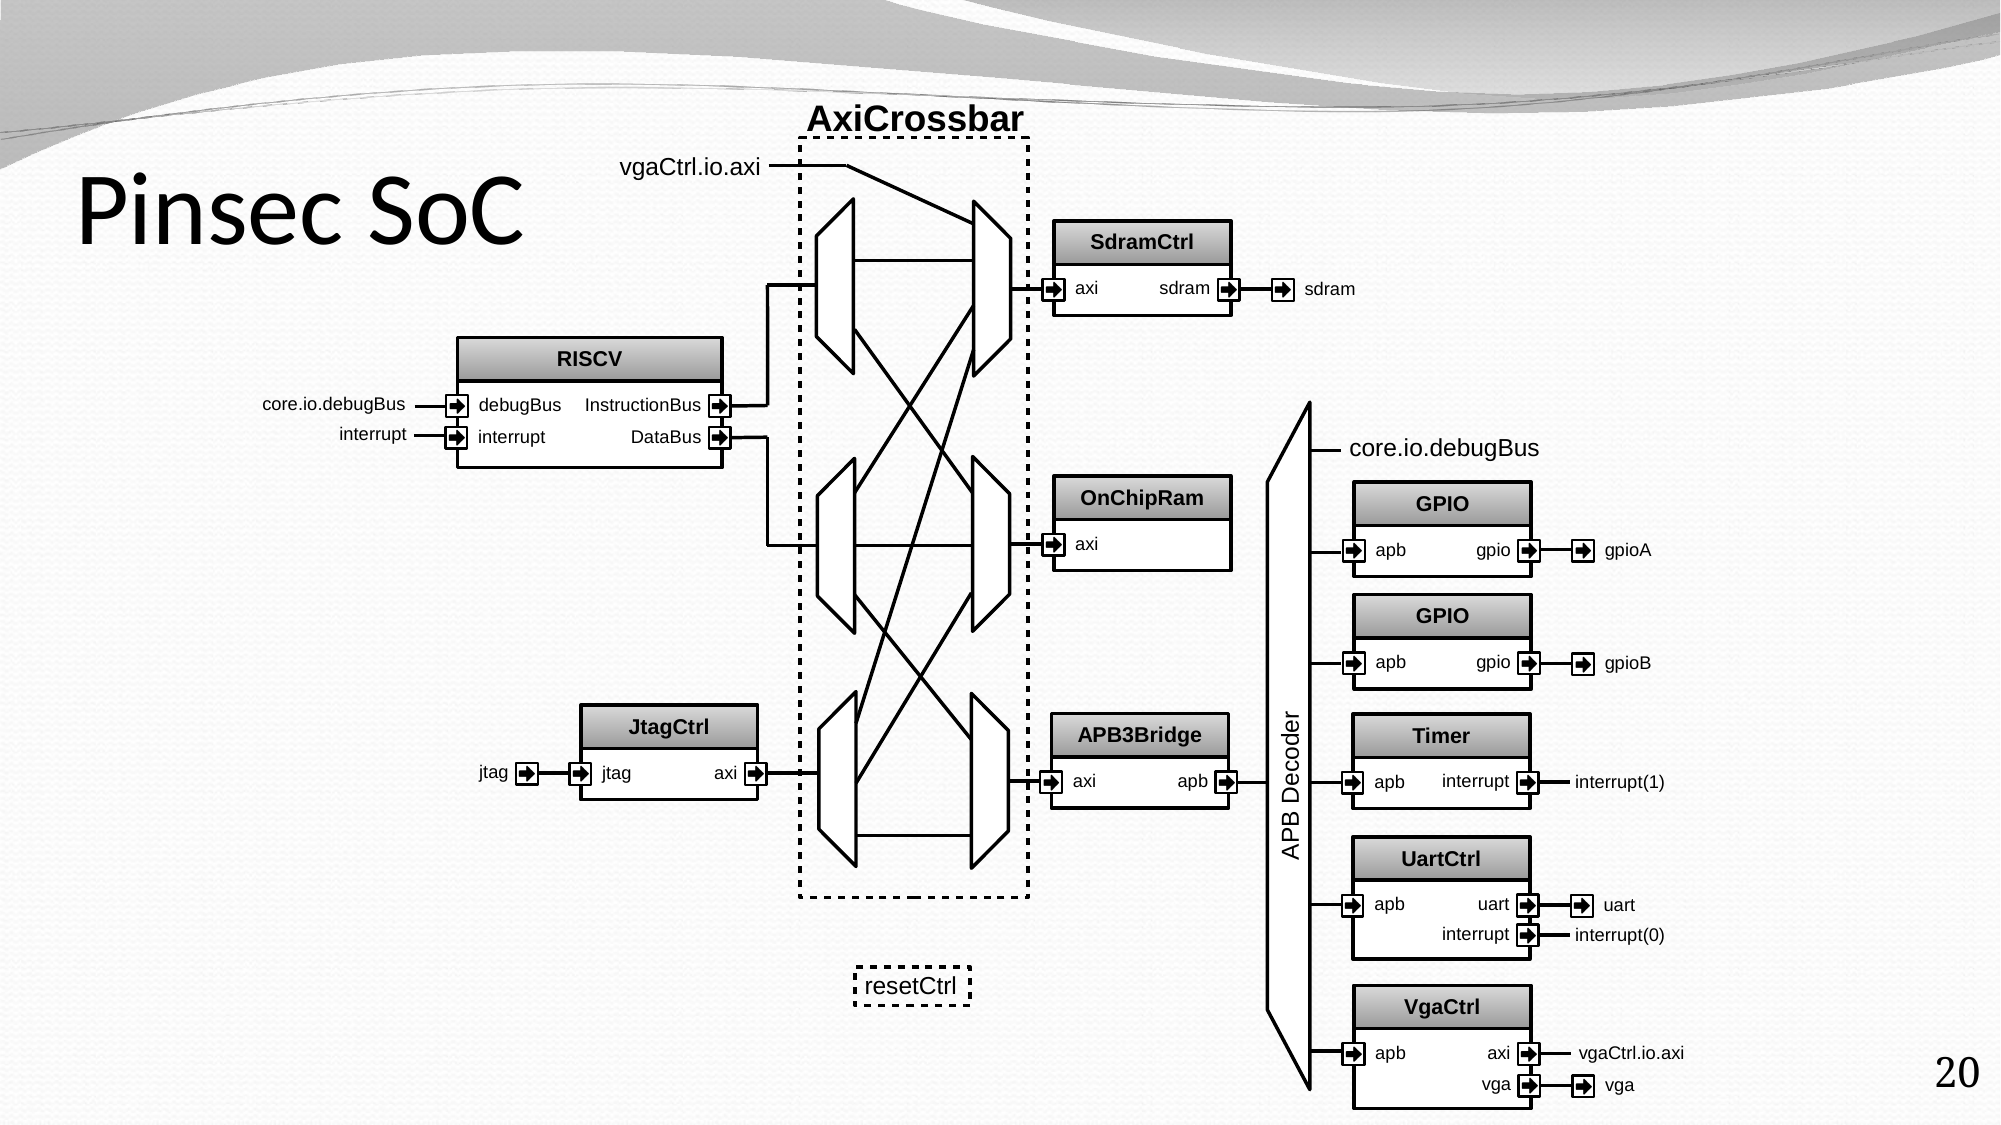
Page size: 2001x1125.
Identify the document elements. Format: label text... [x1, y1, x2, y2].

text_box <numéro> [1813, 1042, 1981, 1103]
title Pinsec SoC [75, 78, 1426, 266]
picture [0, 0, 2001, 1125]
